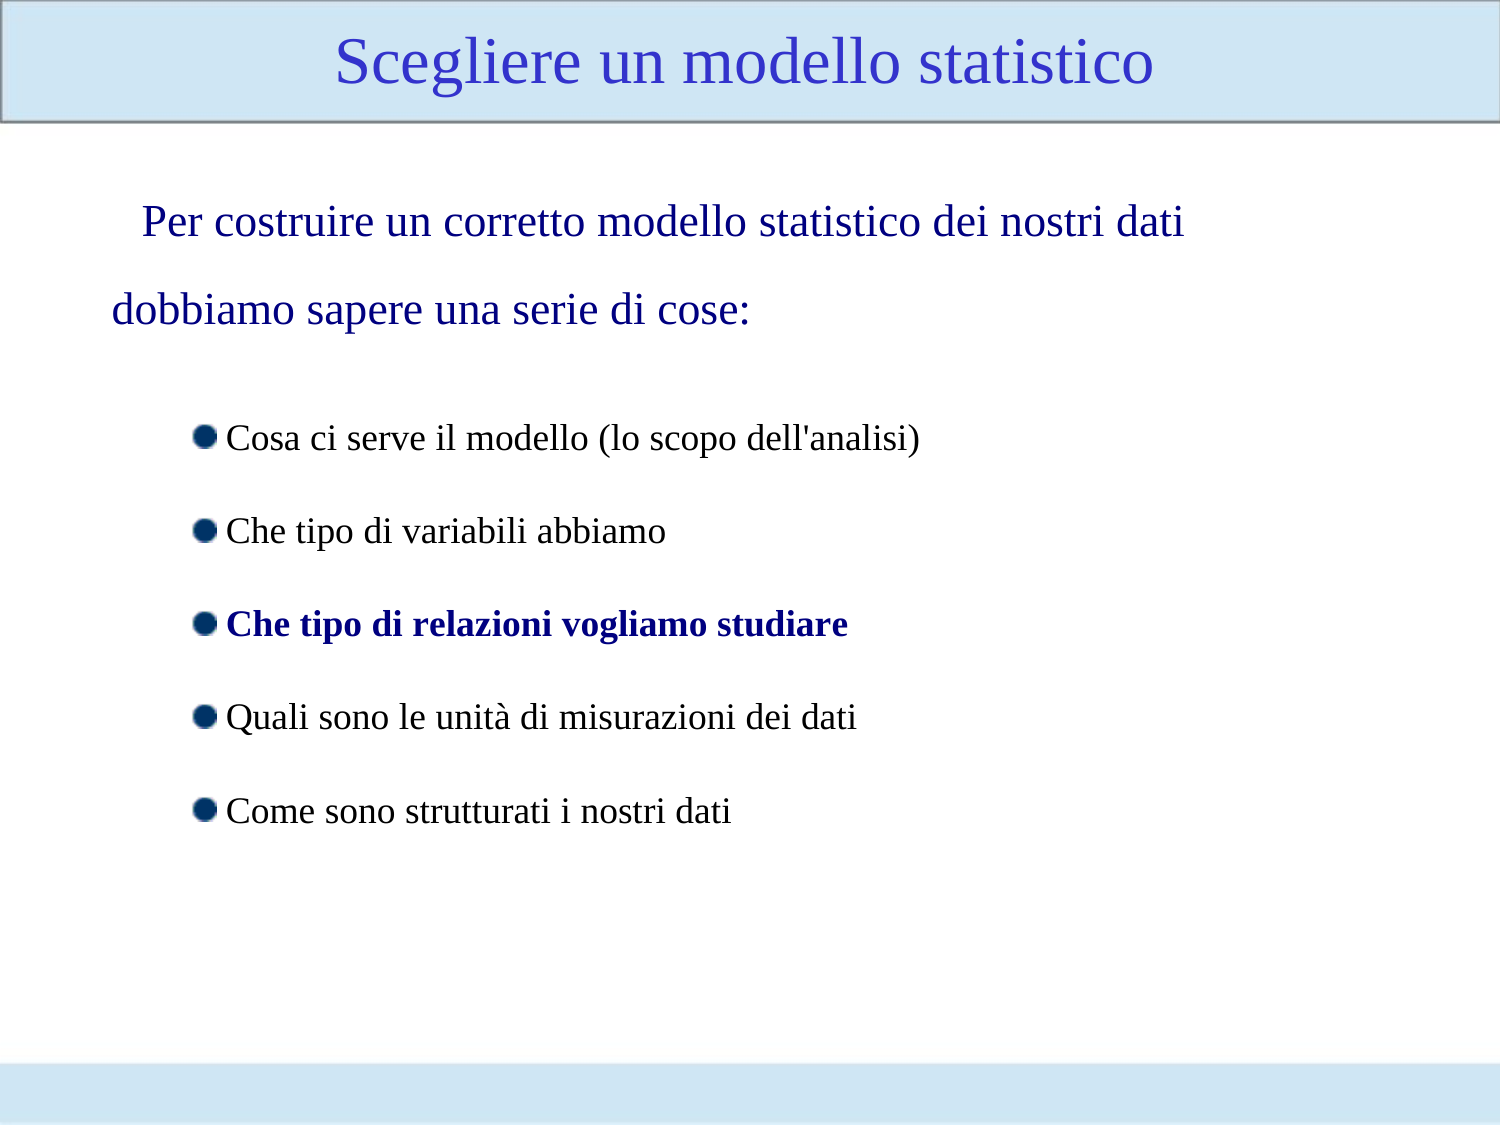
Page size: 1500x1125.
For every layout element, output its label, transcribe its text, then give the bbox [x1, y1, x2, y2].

picture [0, 0, 1500, 1125]
text_box Per costruire un corretto modello statistico dei nostri dati dobbiamo sapere una serie di cose: [96, 150, 1297, 342]
text_box Cosa ci serve il modello (lo scopo dell'analisi) Che tipo di variabili abbiamo Che tipo di relazioni vogliamo studiare Quali sono le unità di misurazioni dei dati Come sono strutturati i nostri dati [174, 382, 1338, 839]
title Scegliere un modello statistico [214, 9, 1278, 105]
